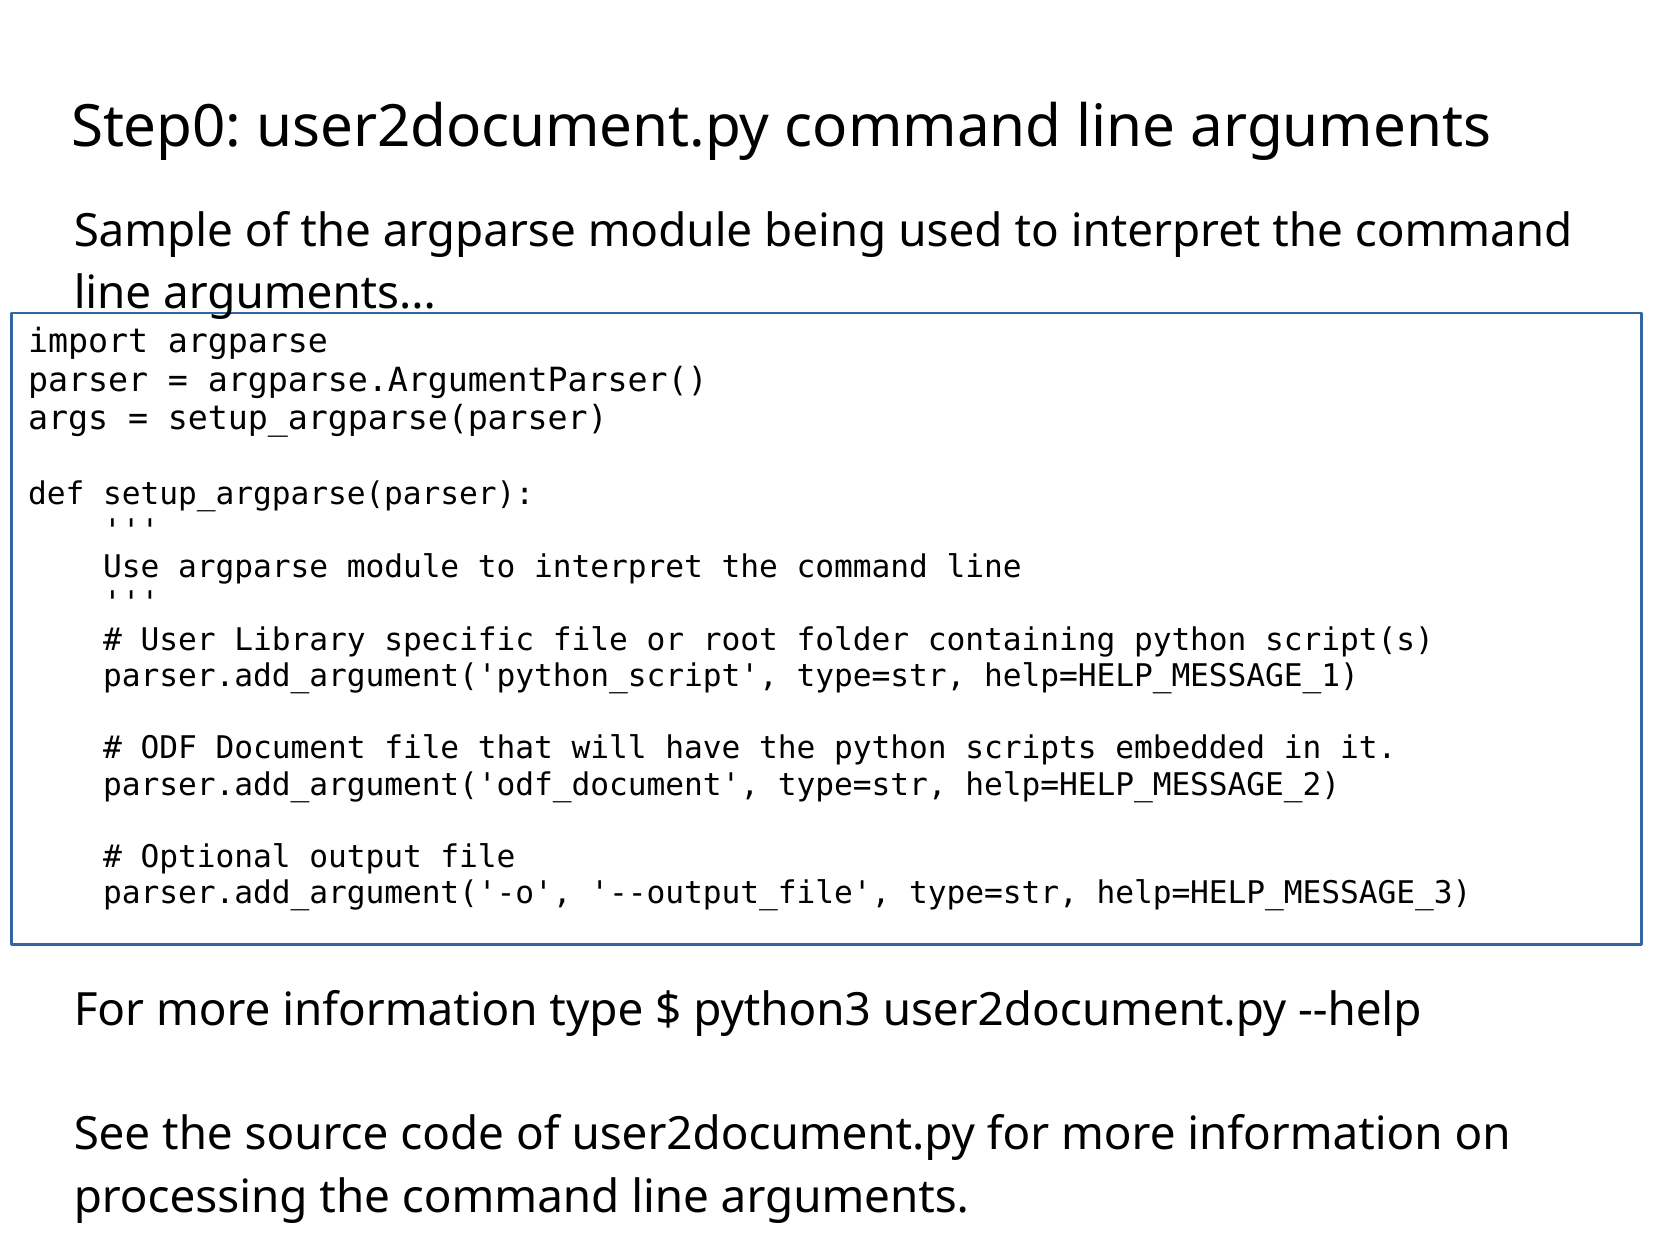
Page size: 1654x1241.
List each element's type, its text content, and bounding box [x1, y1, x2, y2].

text_box import argparse parser = argparse.ArgumentParser() args = setup_argparse(parser) def setup_argparse(parser): ''' Use argparse module to interpret the command line ''' # User Library specific file or root folder containing python script(s) parser.add_argument('python_script', type=str, help=HELP_MESSAGE_1) # ODF Document file that will have the python scripts embedded in it. parser.add_argument('odf_document', type=str, help=HELP_MESSAGE_2) # Optional output file parser.add_argument('-o', '--output_file', type=str, help=HELP_MESSAGE_3) [11, 312, 1642, 945]
text_box For more information type $ python3 user2document.py --help See the source code of user2document.py for more information on processing the command line arguments. [59, 968, 1607, 1228]
text_box Sample of the argparse module being used to interpret the command line arguments... [59, 189, 1607, 348]
title Step0: user2document.py command line arguments [70, 71, 1560, 178]
